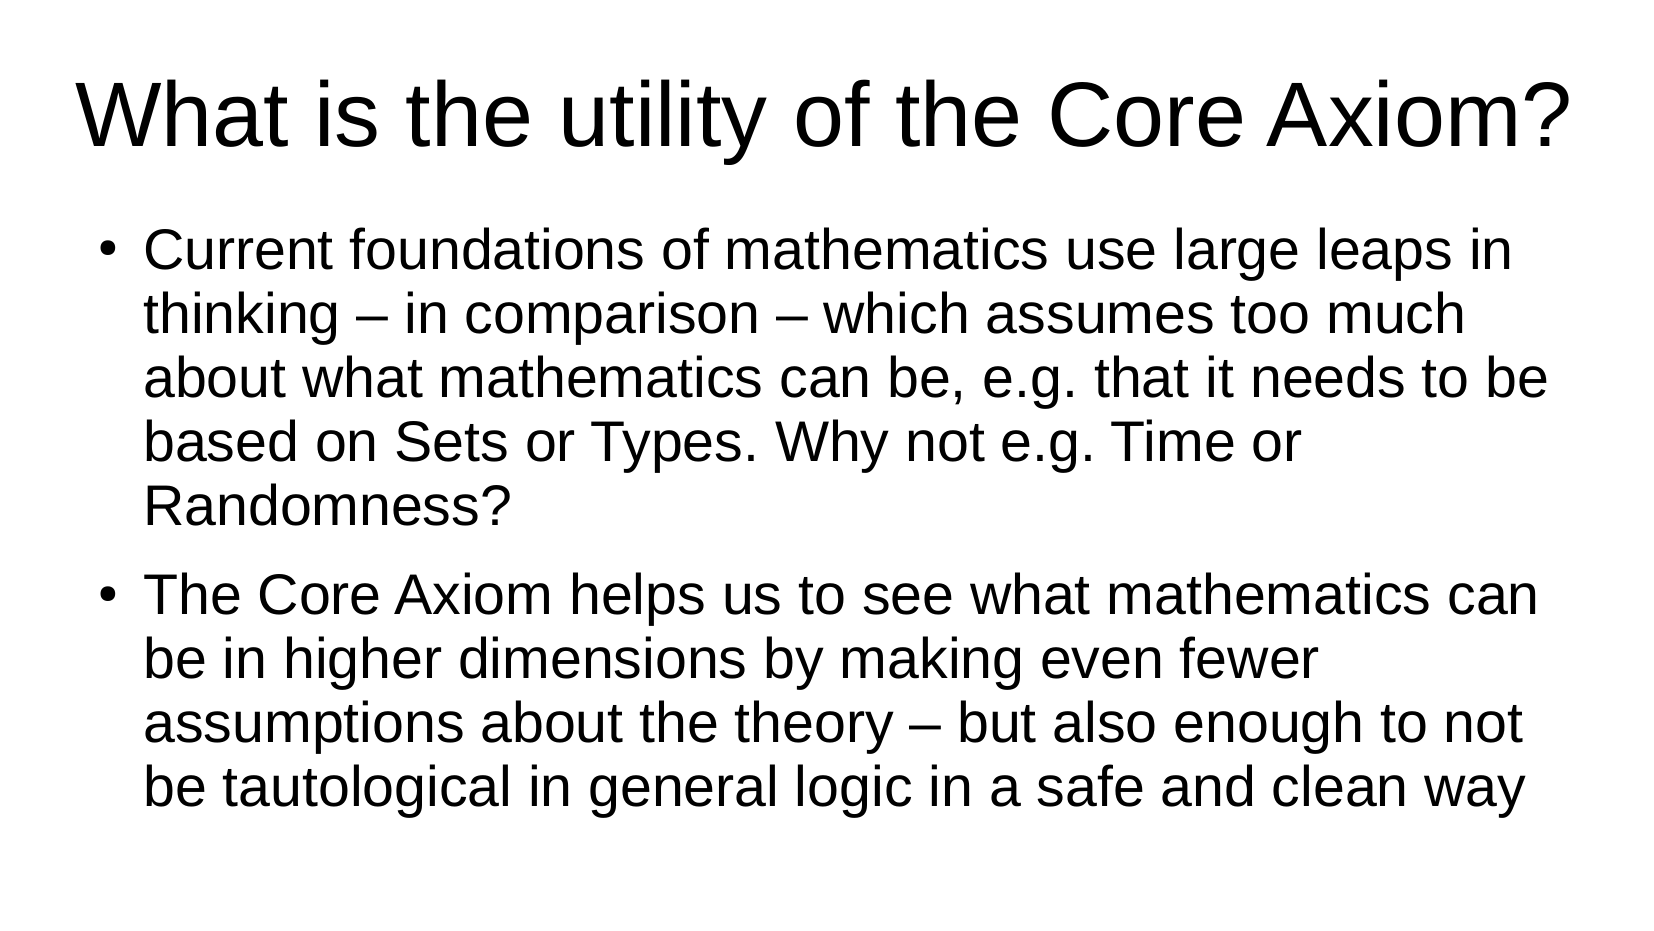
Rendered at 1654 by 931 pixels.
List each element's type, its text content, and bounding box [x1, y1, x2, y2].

list Current foundations of mathematics use large leaps in thinking – in comparison – which assumes too much about what mathematics can be, e.g. that it needs to be based on Sets or Types. Why not e.g. Time or Randomness? The Core Axiom helps us to see what mathematics can be in higher dimensions by making even fewer assumptions about the theory – but also enough to not be tautological in general logic in a safe and clean way [82, 217, 1571, 826]
title What is the utility of the Core Axiom? [75, 12, 1576, 218]
